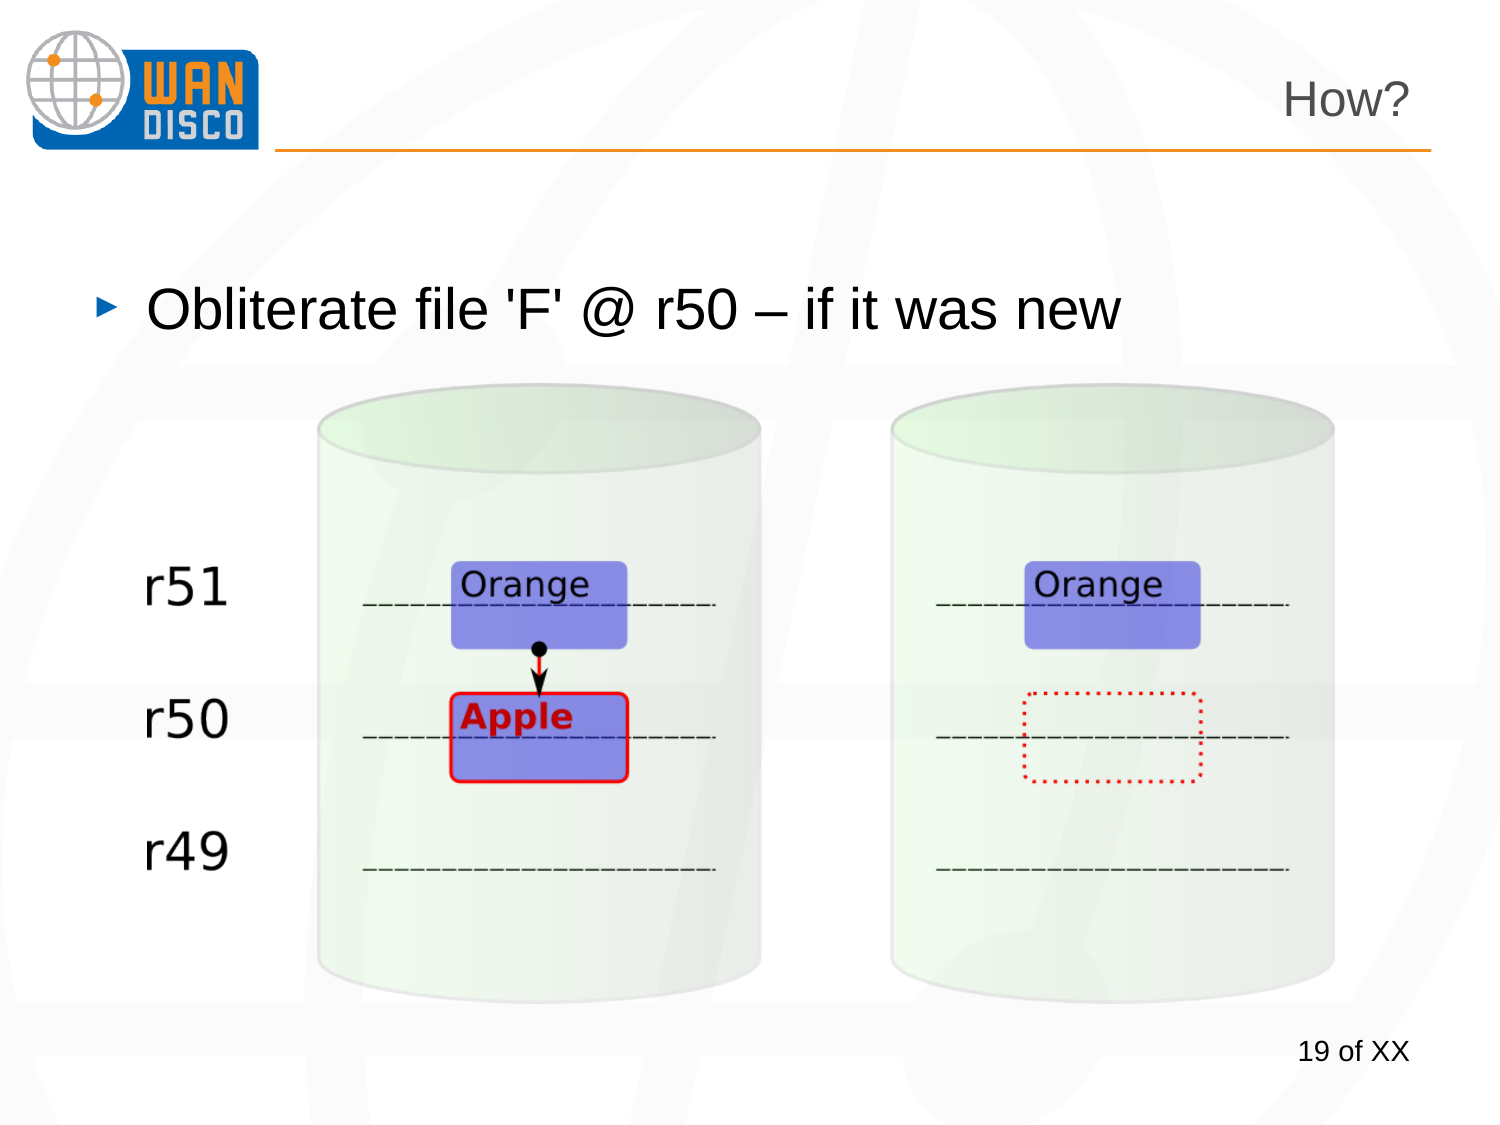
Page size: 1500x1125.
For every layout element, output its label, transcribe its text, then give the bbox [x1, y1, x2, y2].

title How? [265, 37, 1425, 156]
picture [0, 0, 1500, 1125]
list Obliterate file 'F' @ r50 – if it was new [75, 263, 1425, 1006]
